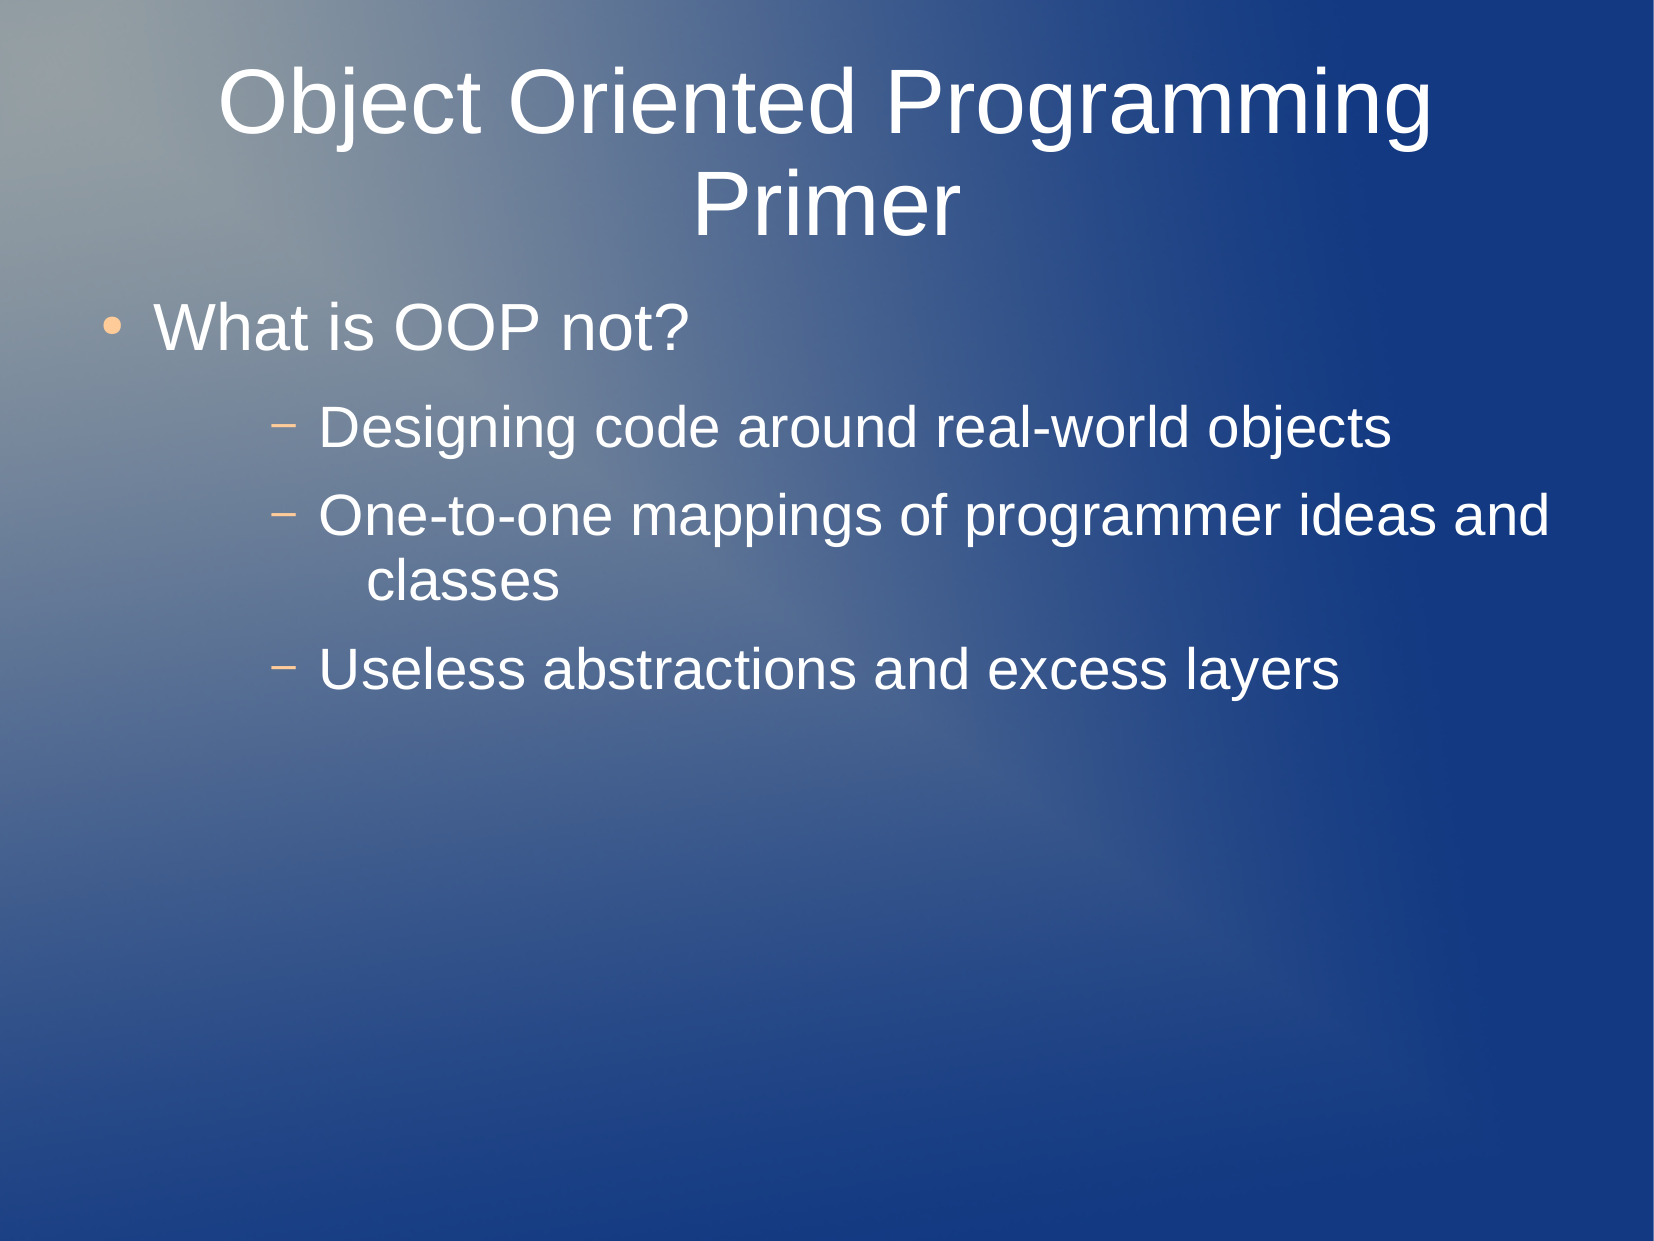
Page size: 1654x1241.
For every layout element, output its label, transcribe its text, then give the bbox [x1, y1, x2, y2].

title Object Oriented Programming Primer [82, 49, 1571, 257]
picture [0, 0, 1654, 1241]
list What is OOP not? Designing code around real-world objects One-to-one mappings of programmer ideas and classes Useless abstractions and excess layers [82, 290, 1571, 1109]
